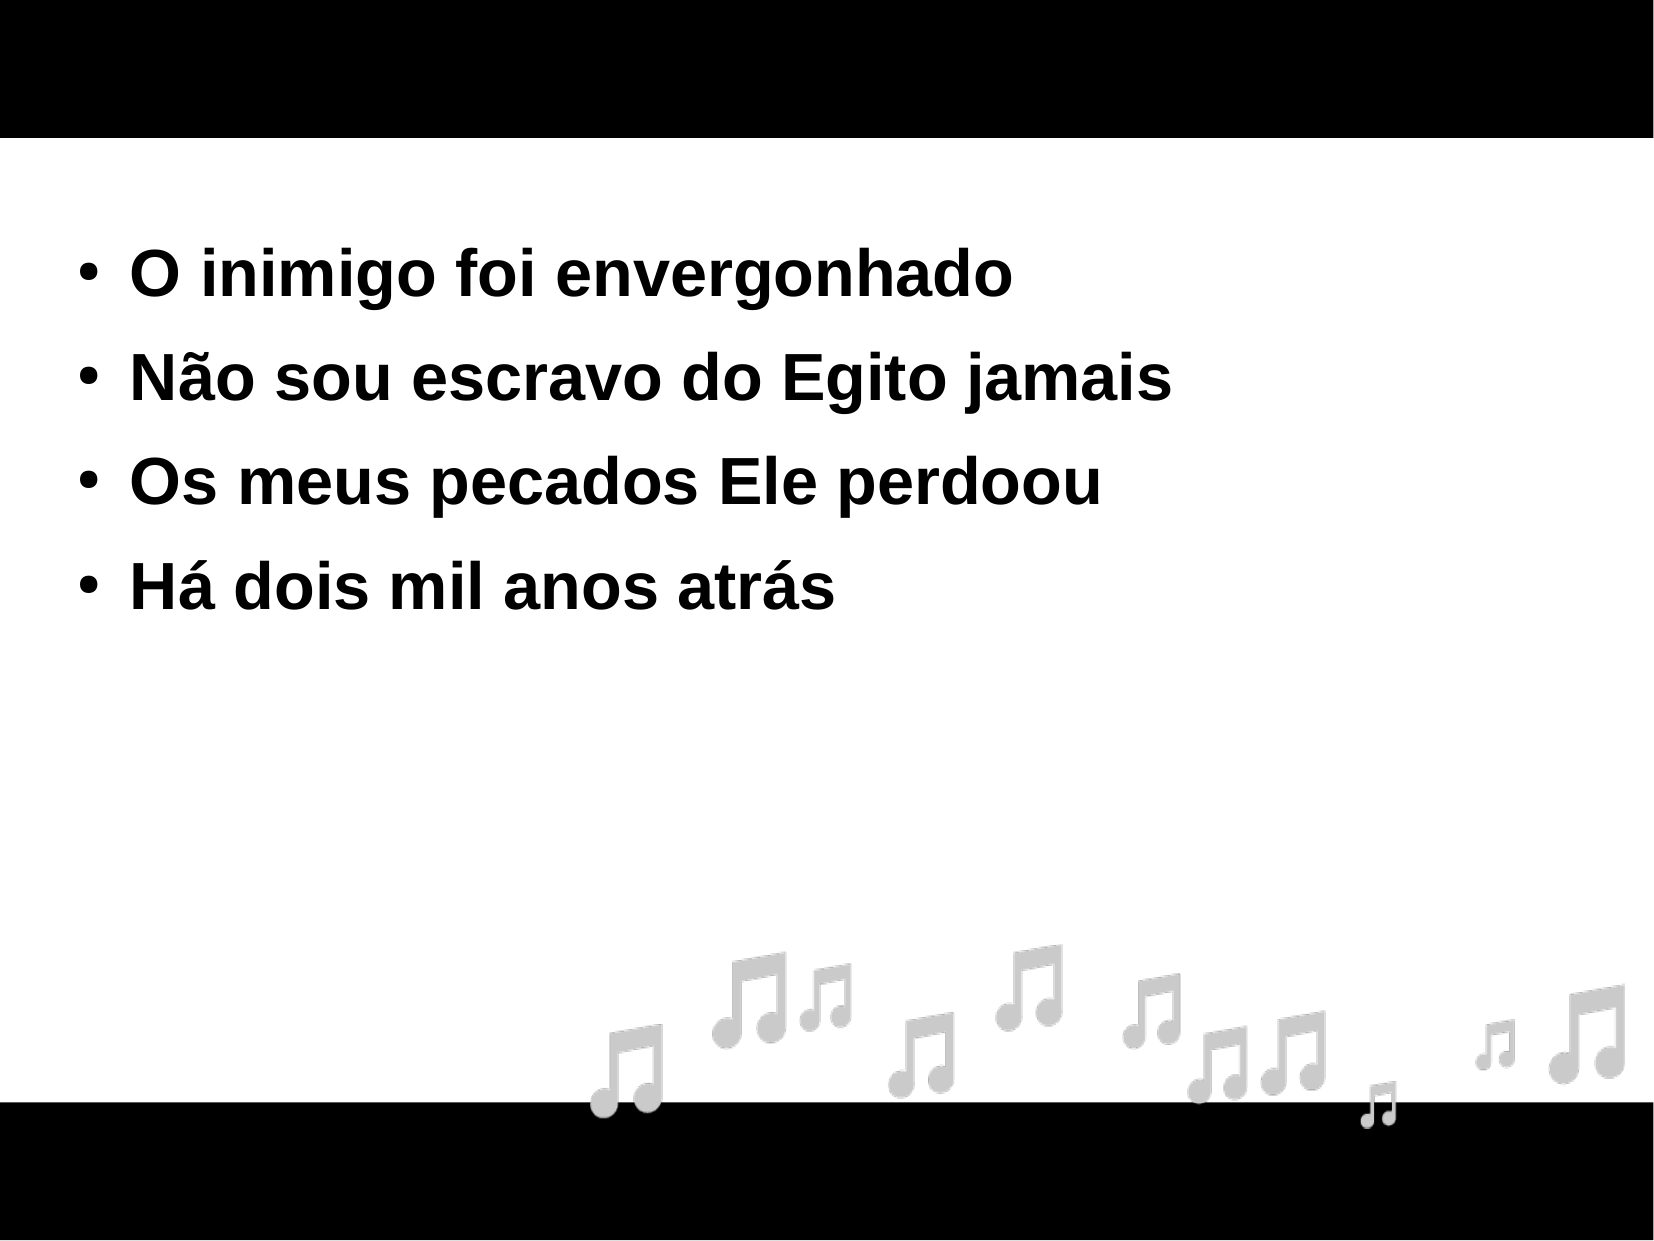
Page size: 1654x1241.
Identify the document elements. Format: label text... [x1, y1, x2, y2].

list O inimigo foi envergonhado Não sou escravo do Egito jamais Os meus pecados Ele perdoou Há dois mil anos atrás [59, 236, 1595, 1024]
